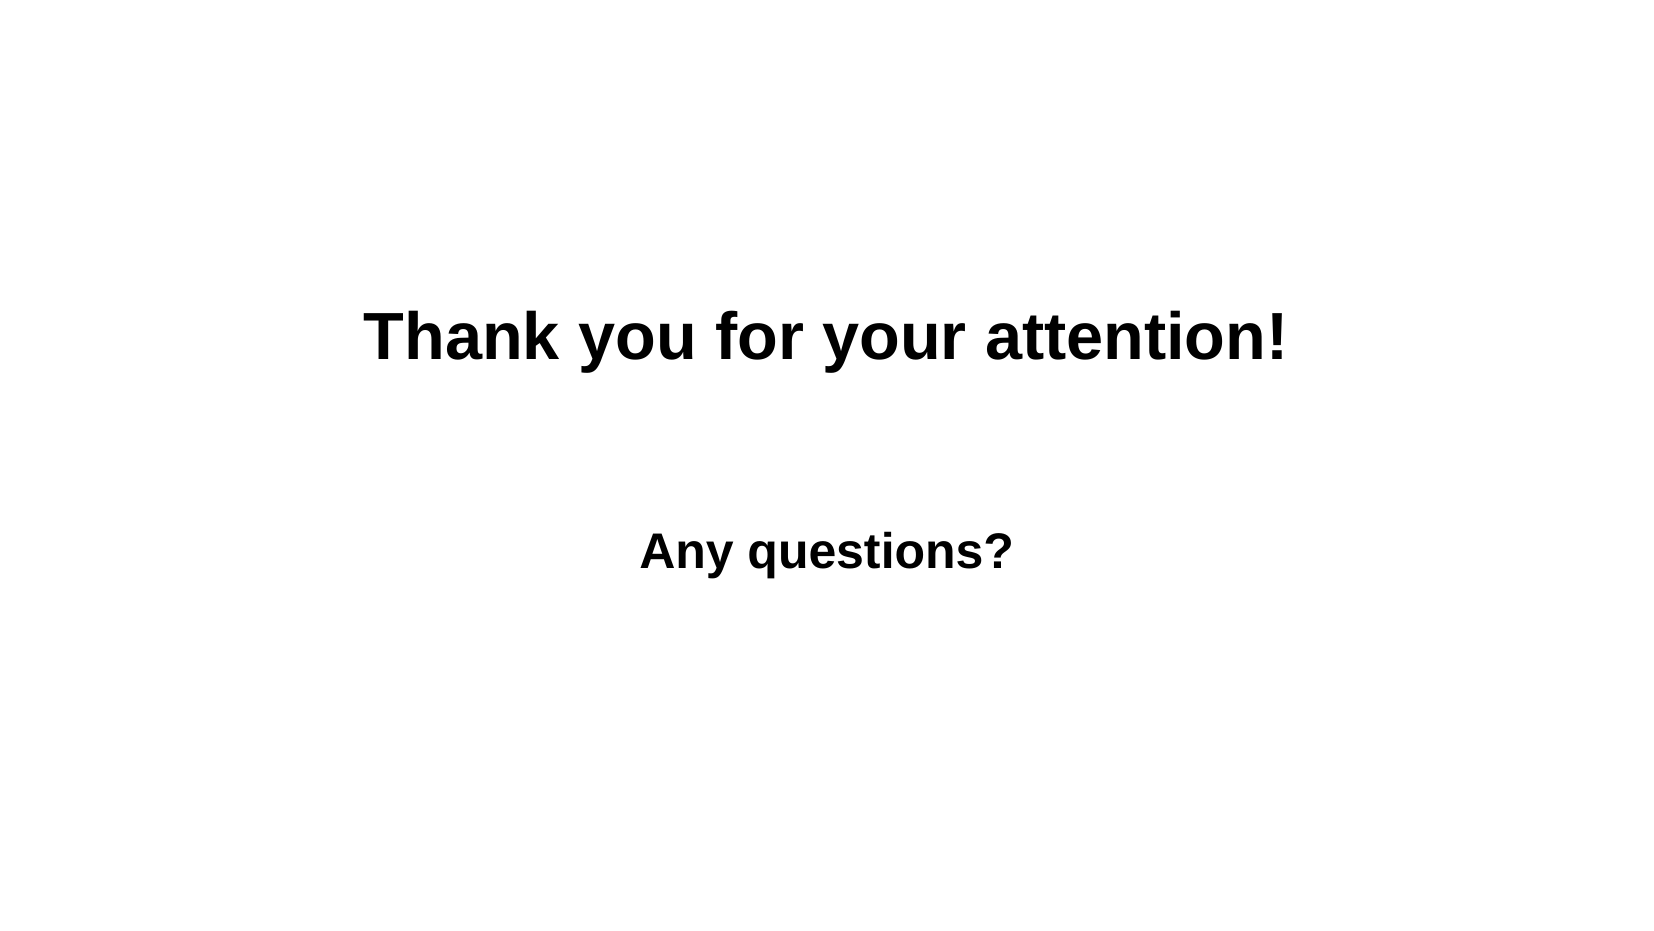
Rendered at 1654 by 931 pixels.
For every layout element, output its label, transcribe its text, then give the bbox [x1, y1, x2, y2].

title Thank you for your attention! Any questions? [82, 299, 1571, 580]
